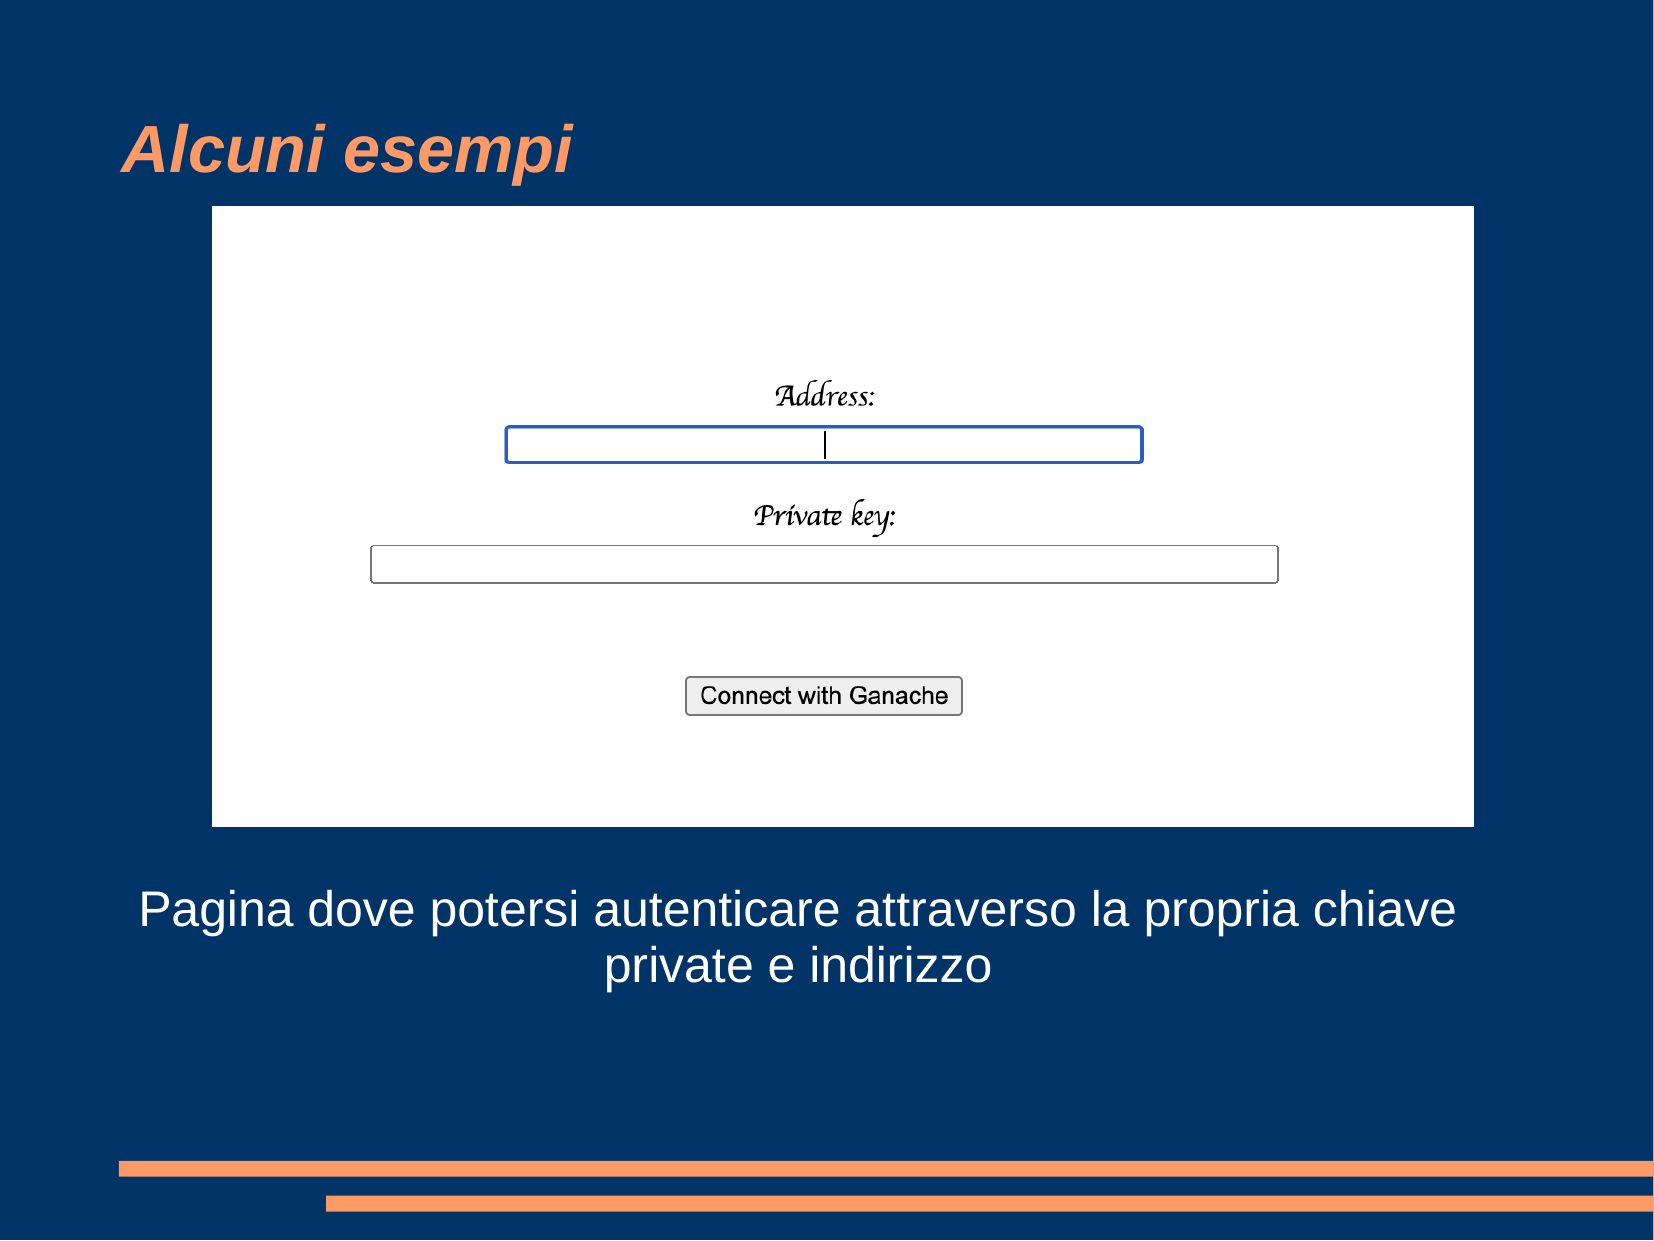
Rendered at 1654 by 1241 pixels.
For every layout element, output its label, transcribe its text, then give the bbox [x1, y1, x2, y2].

title Alcuni esempi [121, 46, 1534, 254]
picture [212, 206, 1474, 827]
text_box Pagina dove potersi autenticare attraverso la propria chiave private e indirizzo [123, 874, 1536, 1057]
